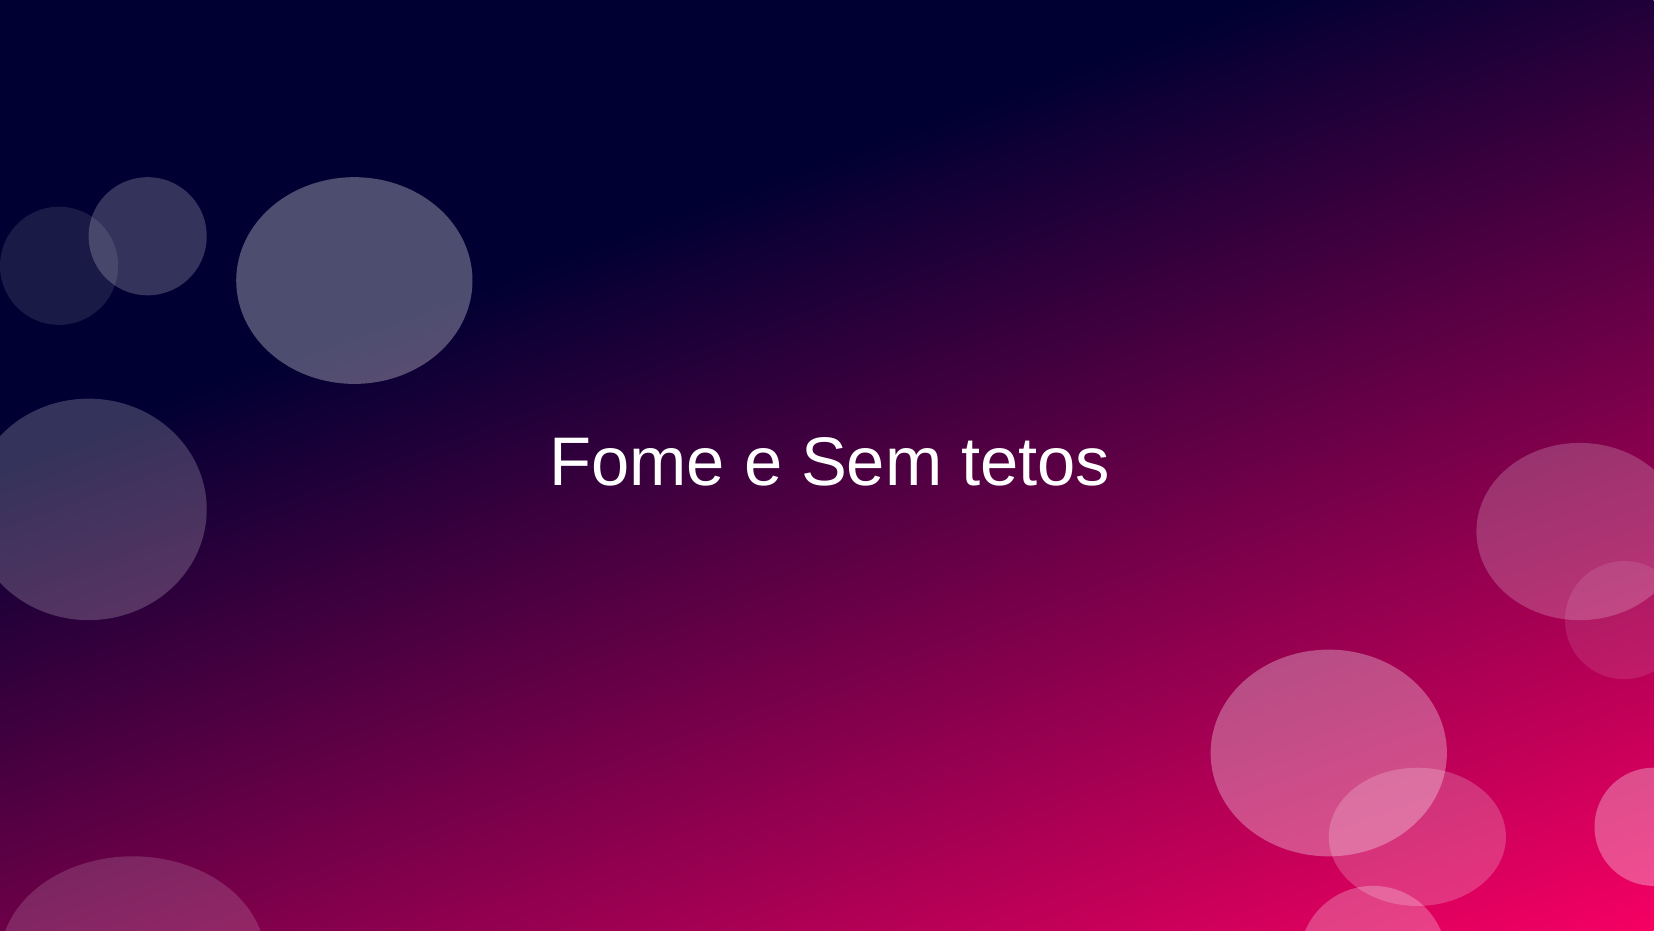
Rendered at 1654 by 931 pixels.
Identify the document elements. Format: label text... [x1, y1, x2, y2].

title Fome e Sem tetos [106, 383, 1595, 540]
